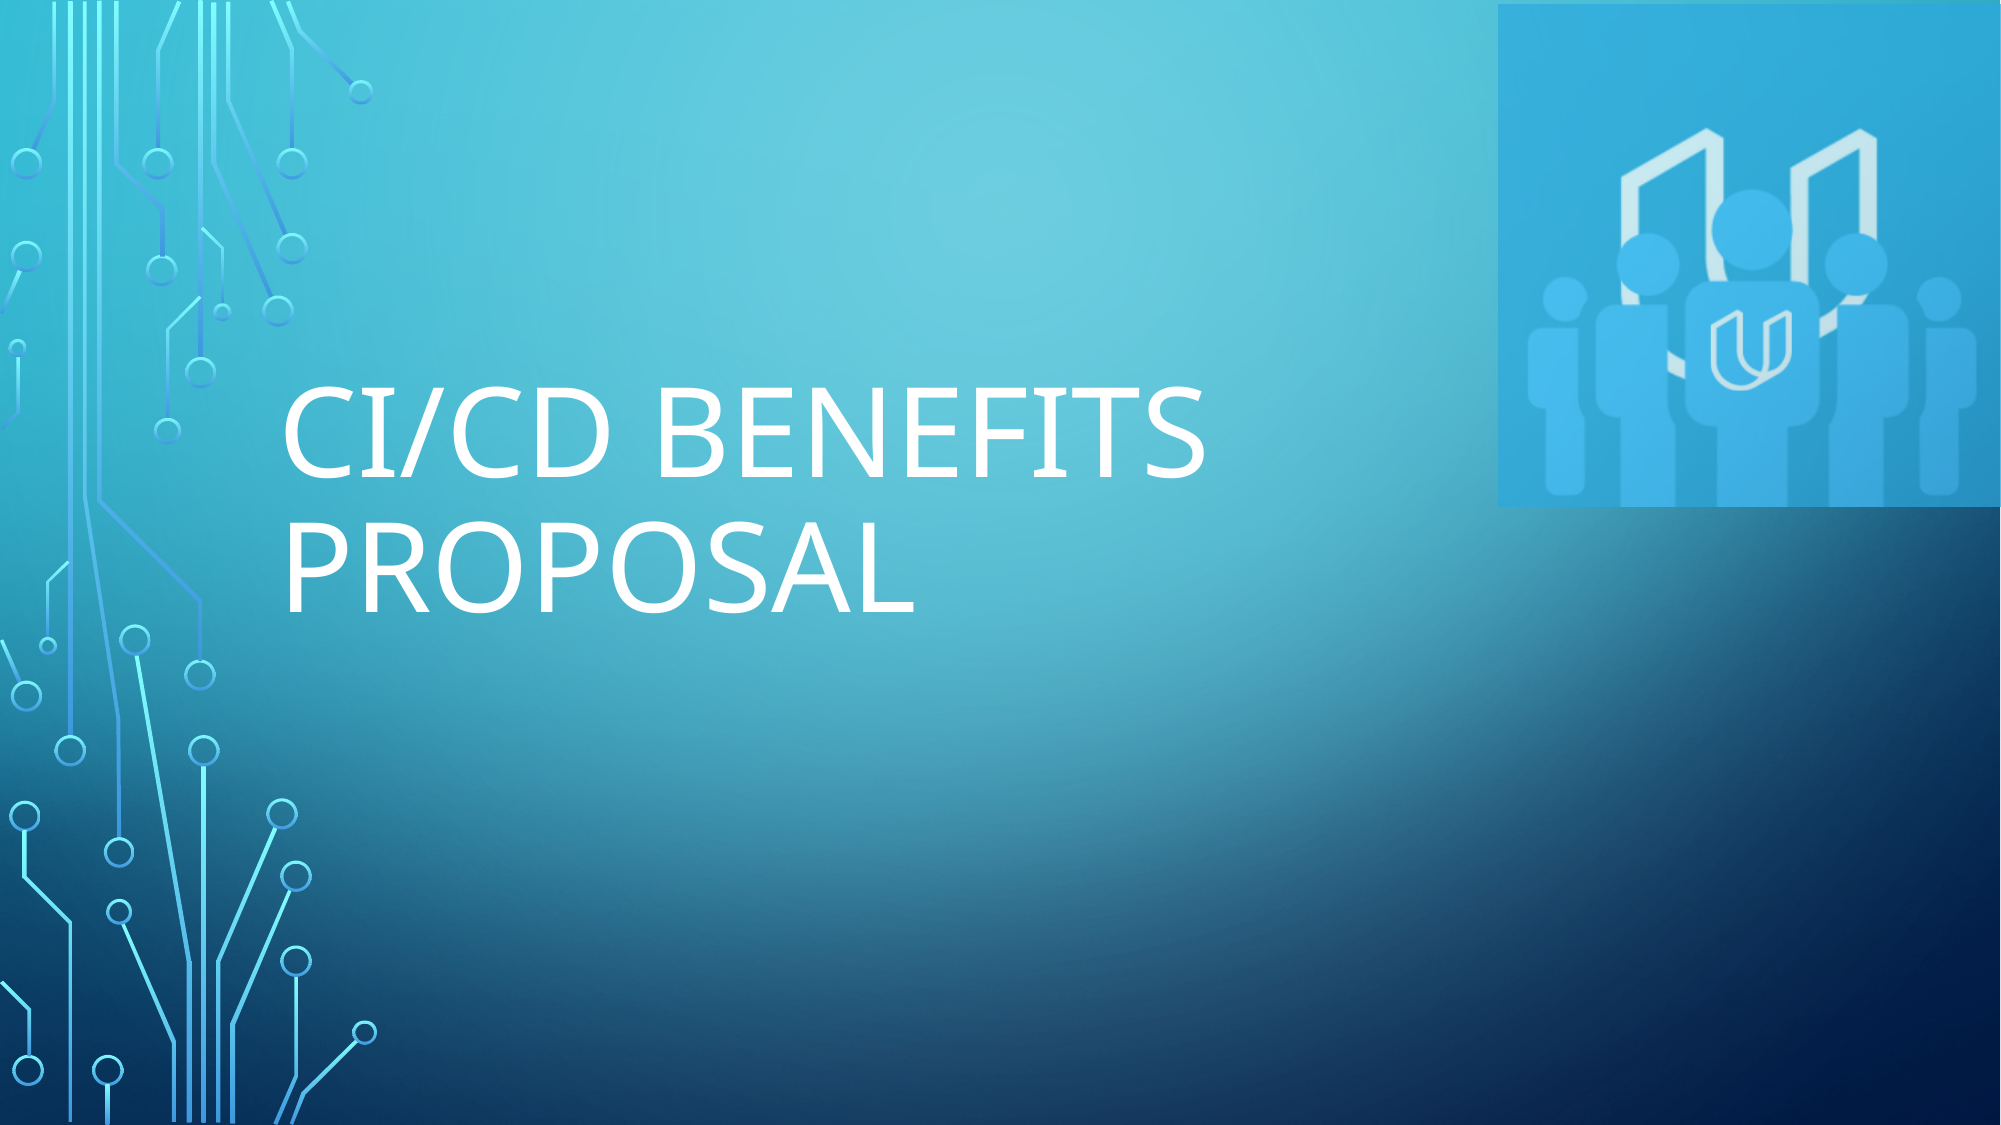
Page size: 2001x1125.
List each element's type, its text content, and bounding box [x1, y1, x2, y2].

title CI/CD BENEFITS PROPOSAL [263, 255, 1706, 648]
picture [1498, 4, 2000, 507]
